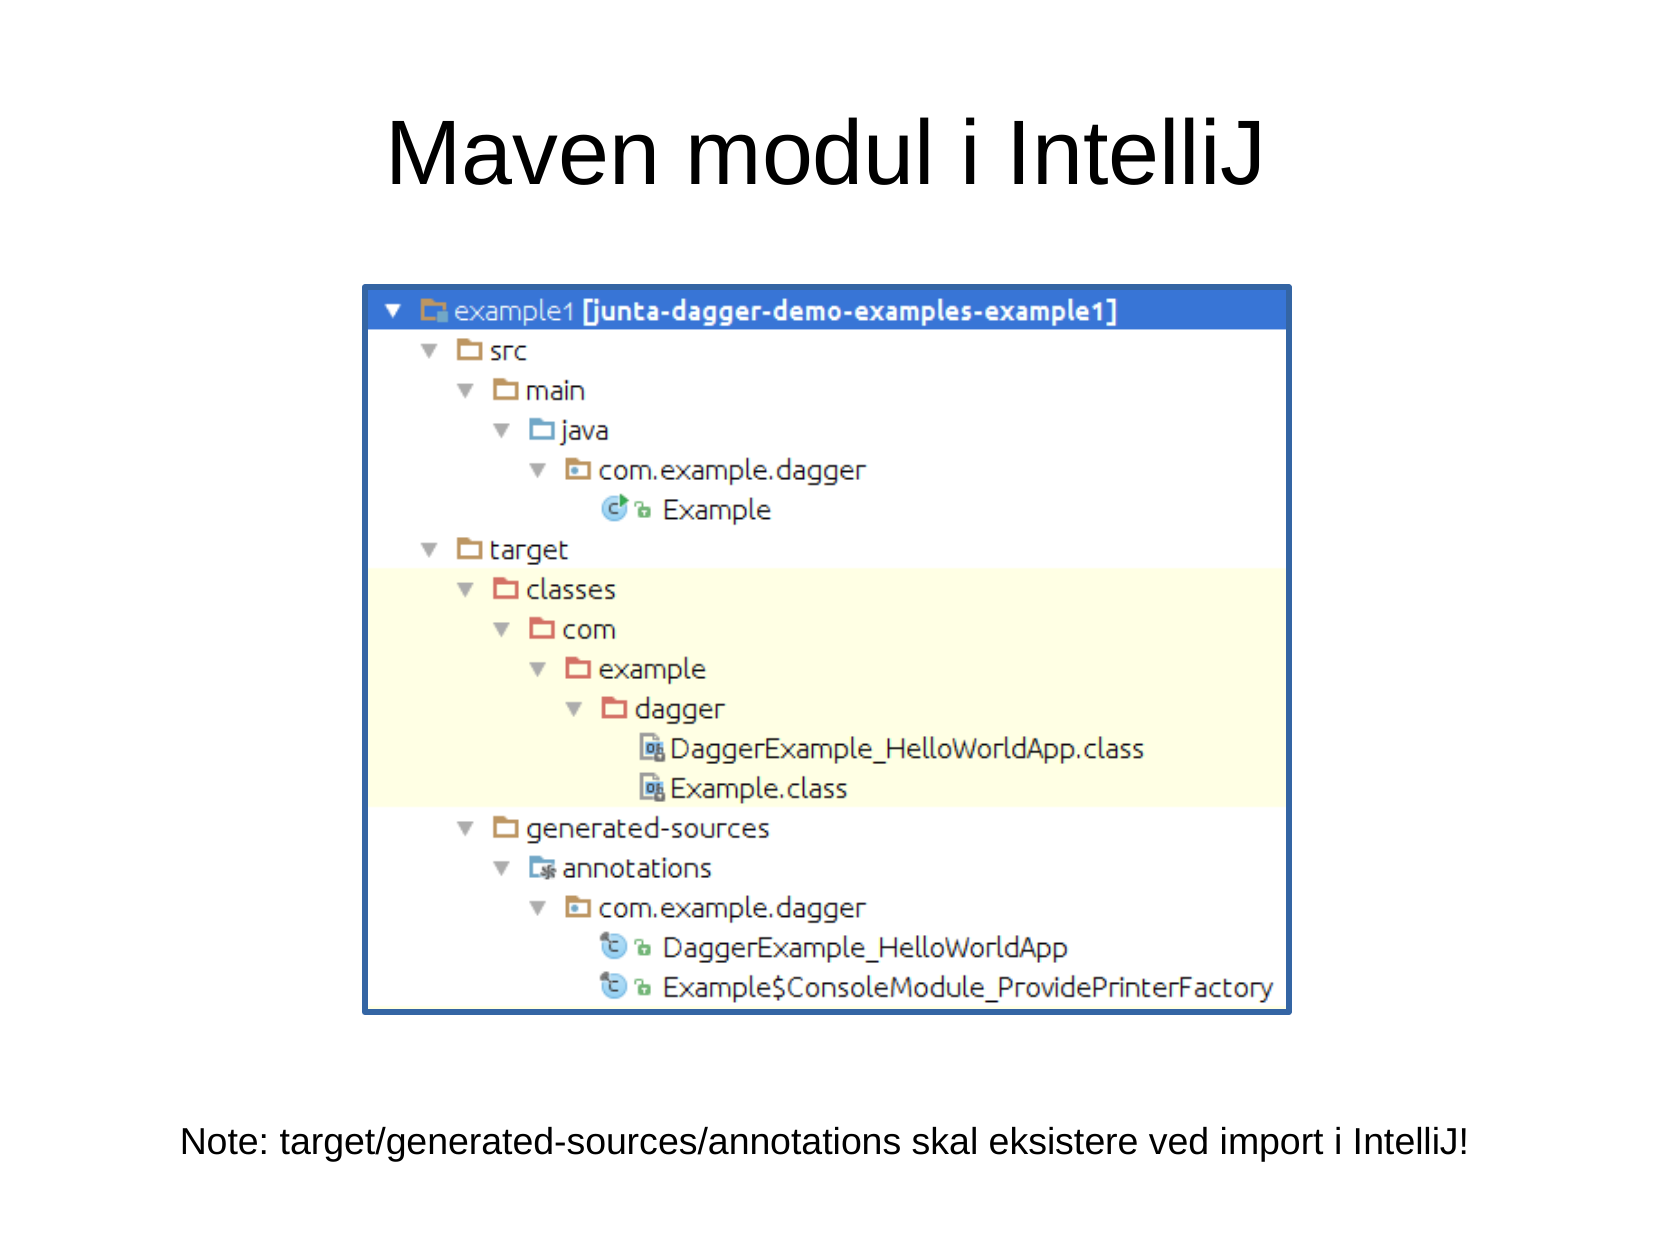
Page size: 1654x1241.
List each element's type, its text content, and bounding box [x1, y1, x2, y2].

title Maven modul i IntelliJ [82, 49, 1571, 257]
picture [367, 290, 1286, 1010]
text_box Note: target/generated-sources/annotations skal eksistere ved import i IntelliJ! [165, 1113, 1531, 1171]
